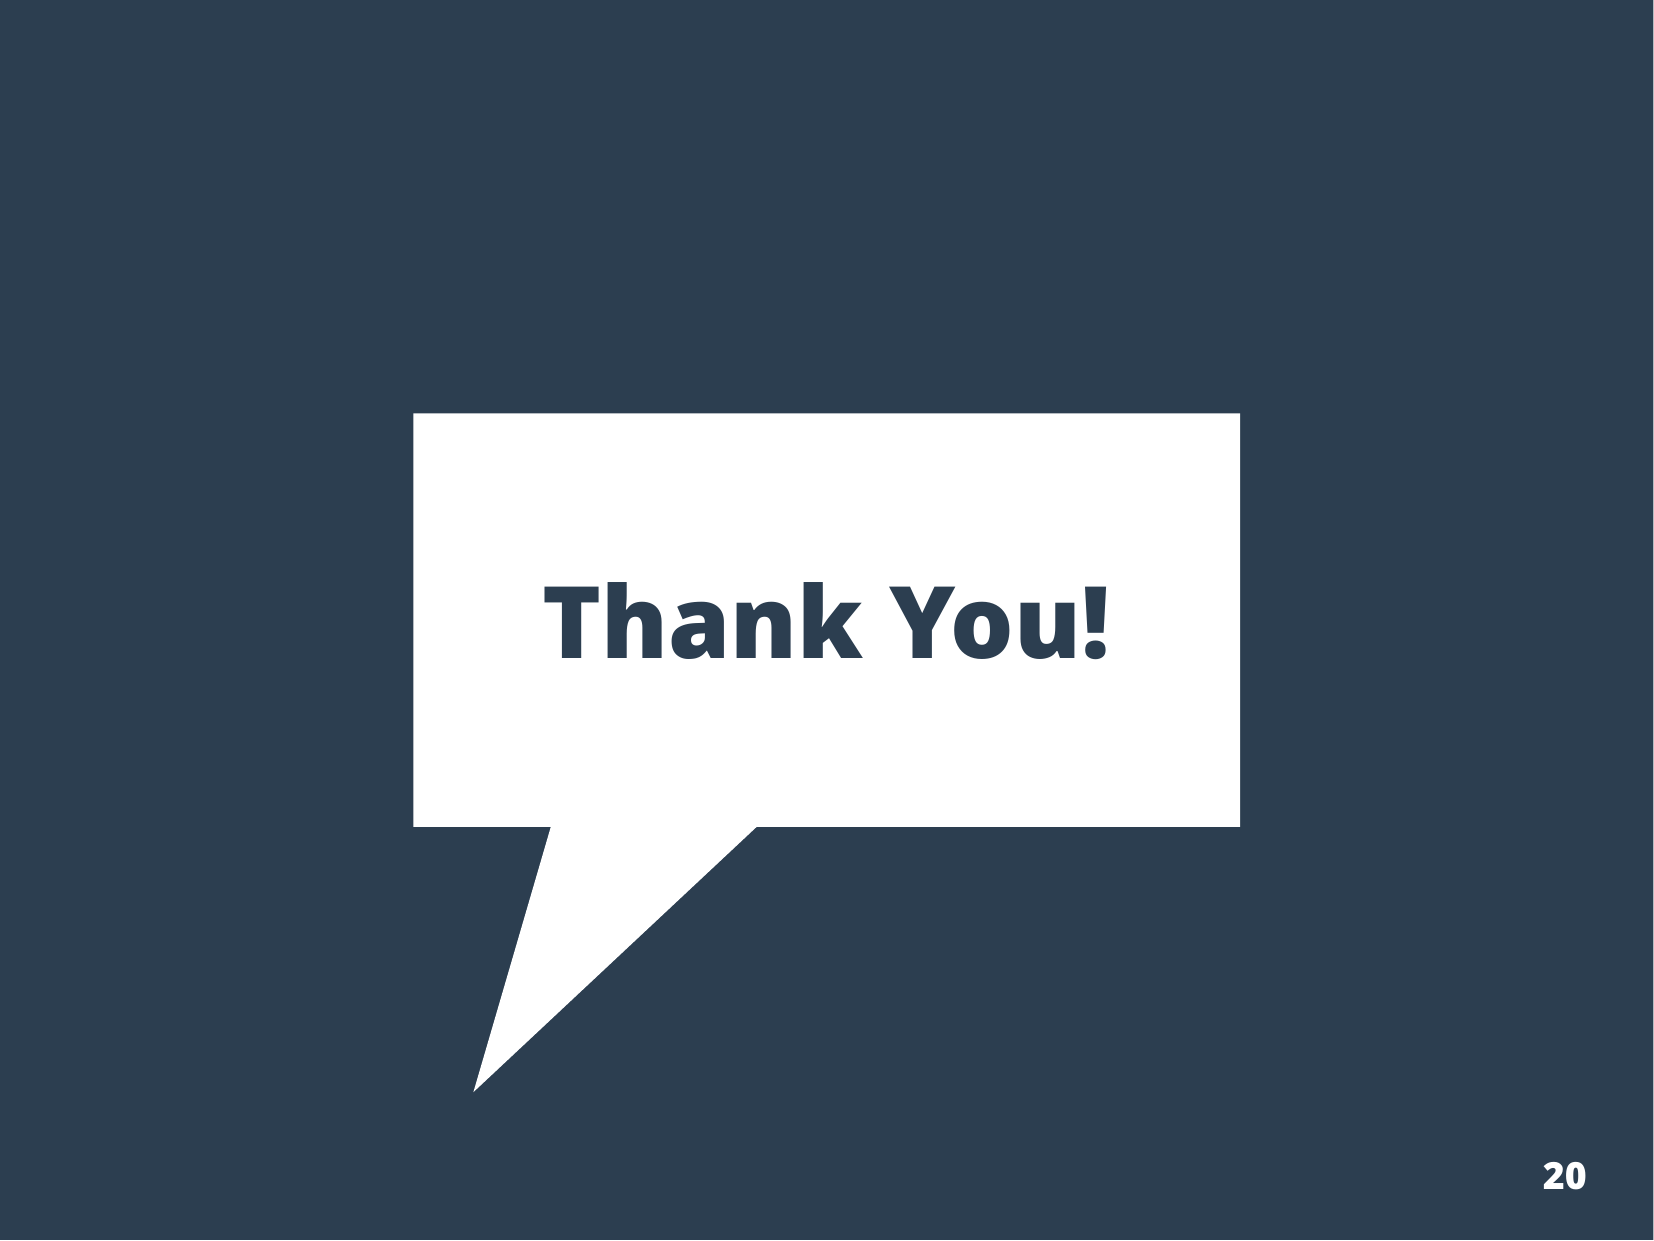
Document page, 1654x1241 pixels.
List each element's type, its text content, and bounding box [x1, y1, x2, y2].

title Thank You! [442, 442, 1211, 798]
